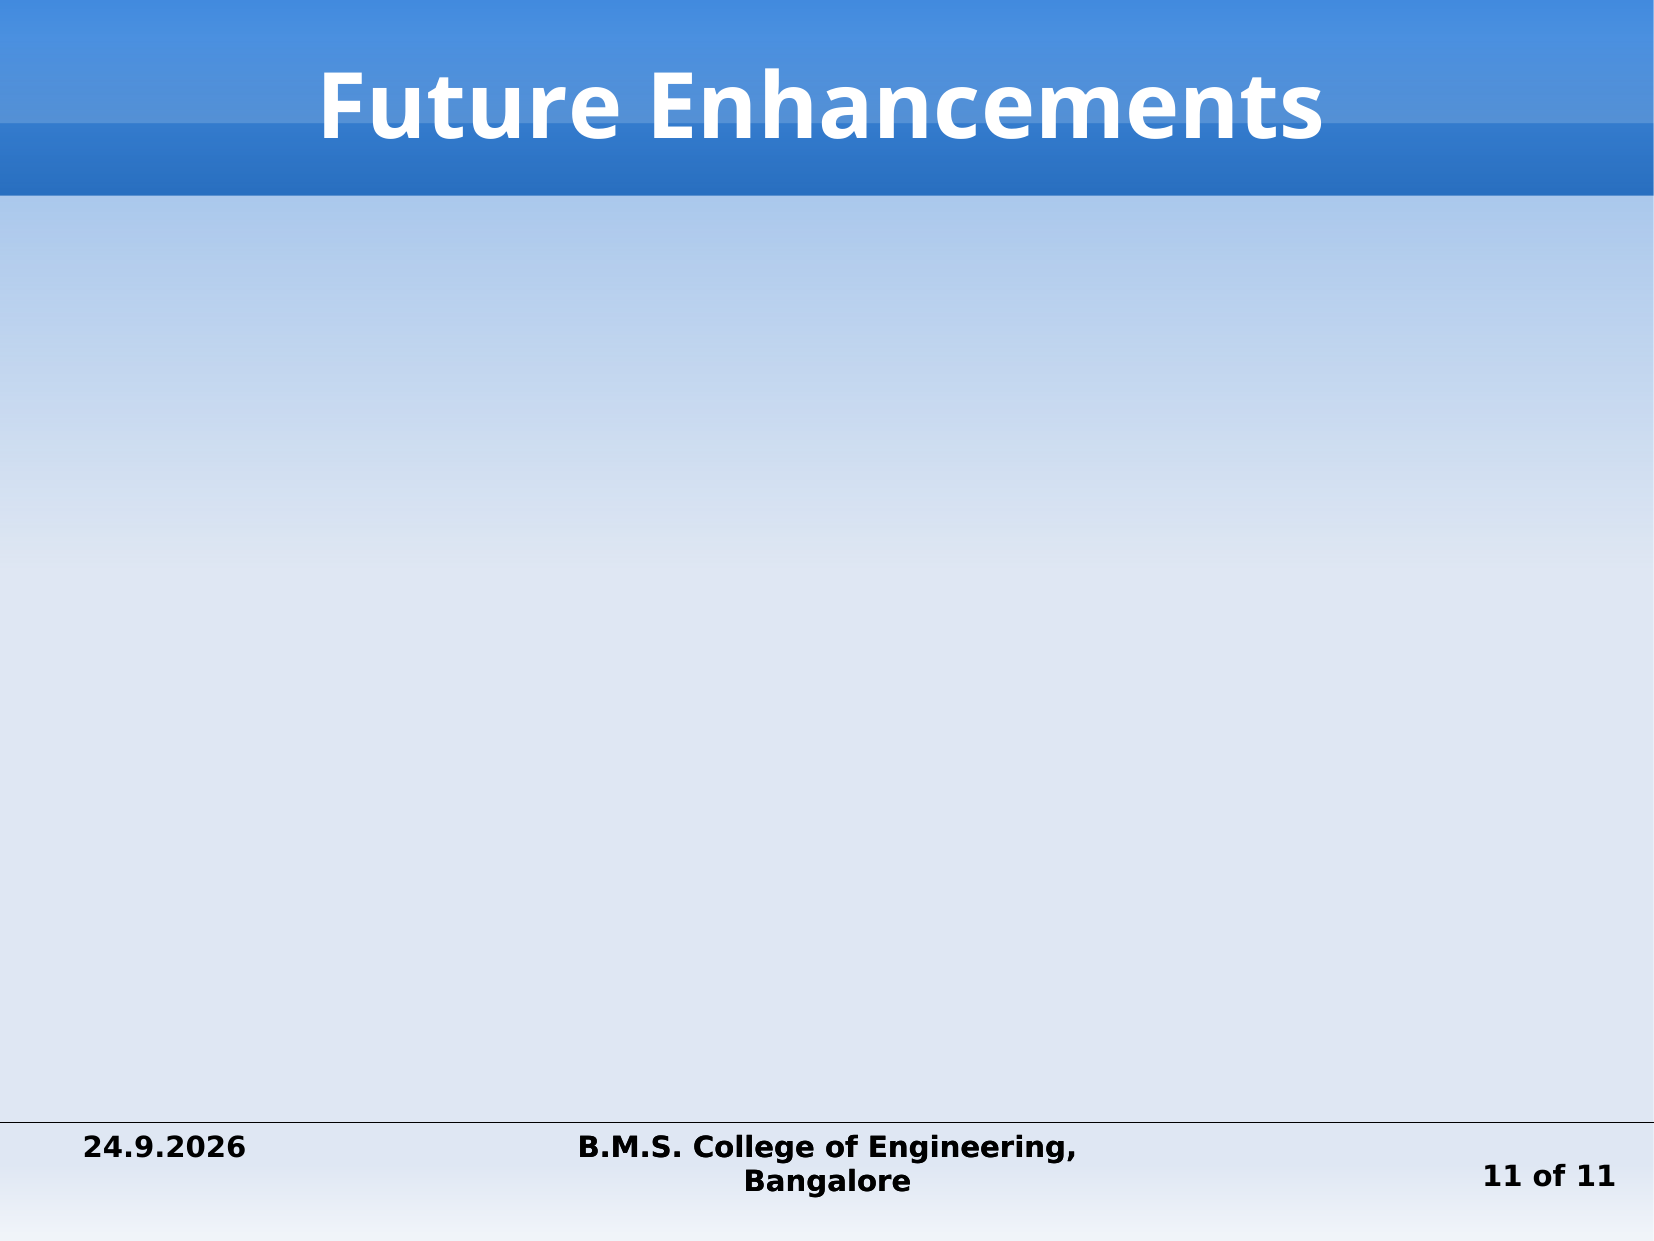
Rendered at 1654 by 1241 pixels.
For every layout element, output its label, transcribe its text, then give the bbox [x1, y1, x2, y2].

picture [0, 0, 1654, 1122]
title Future Enhancements [76, 0, 1565, 208]
picture [0, 1123, 1654, 1241]
